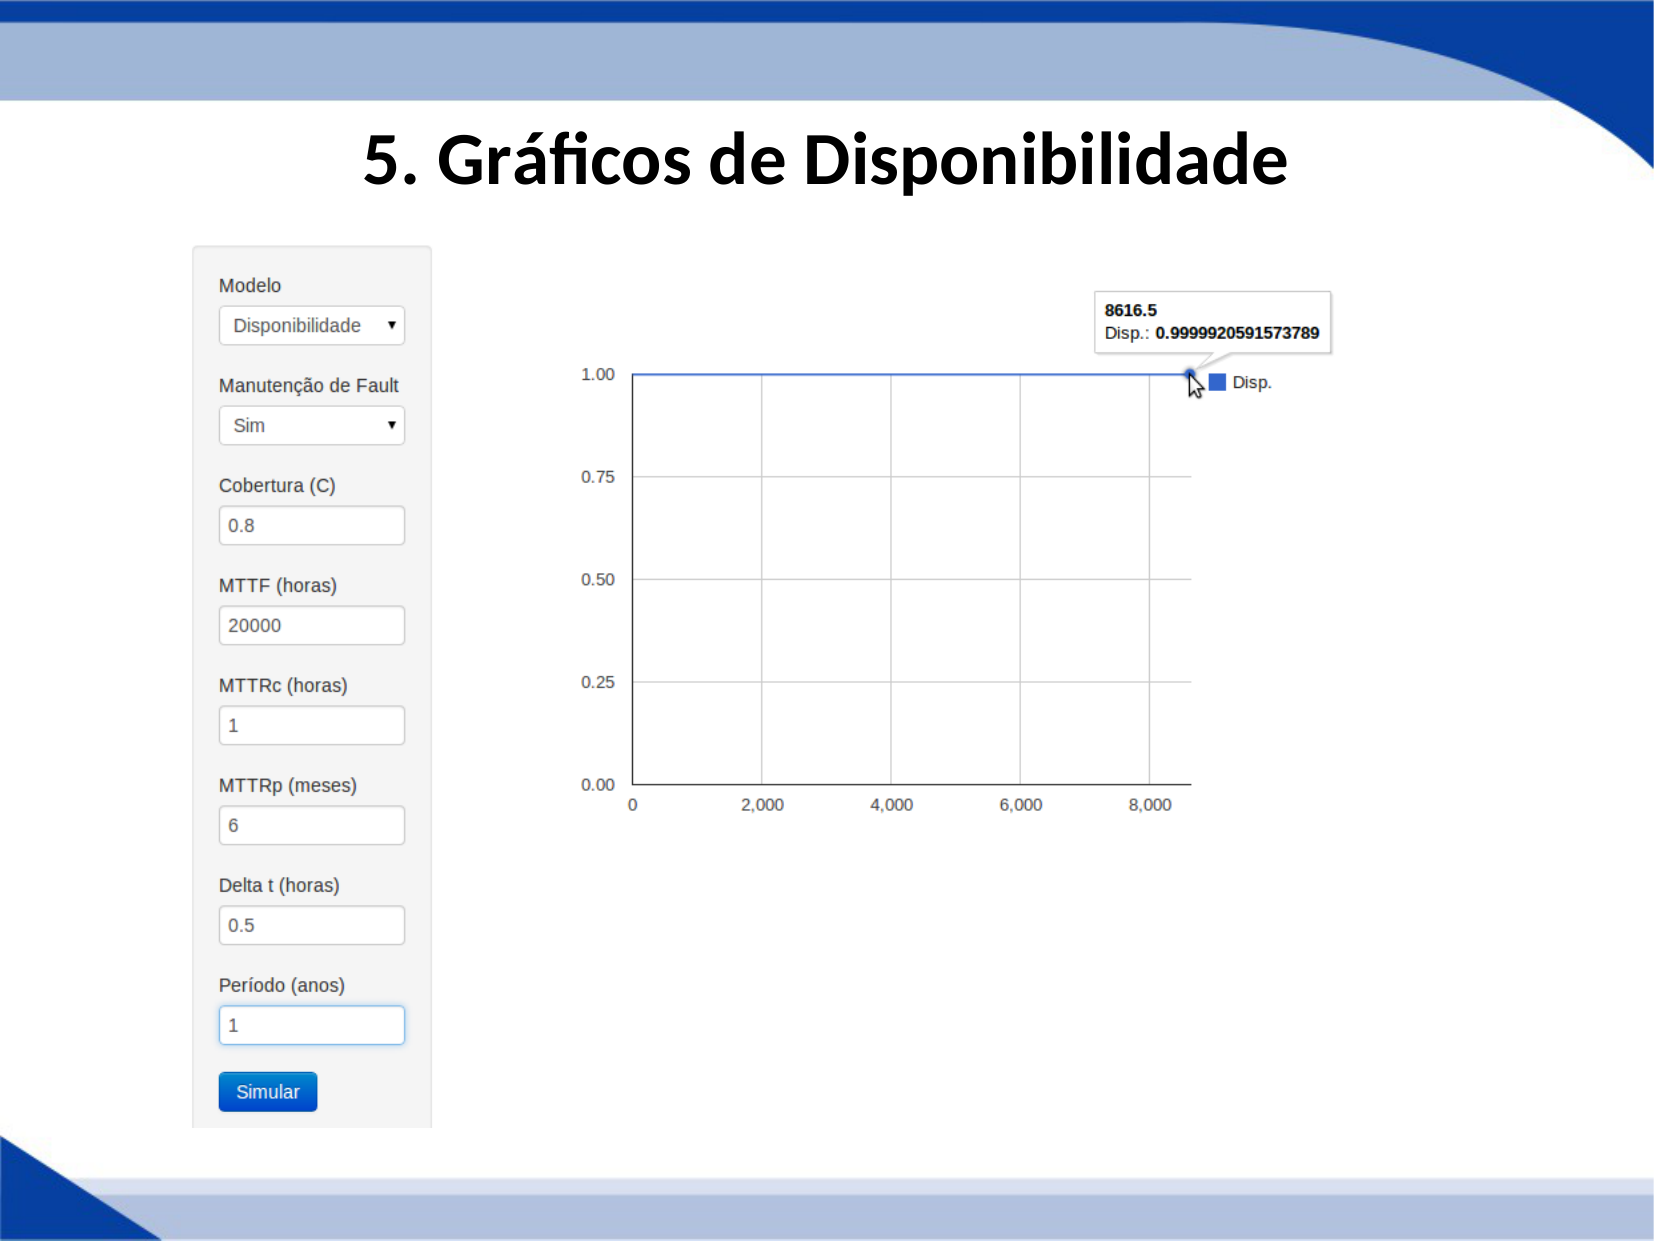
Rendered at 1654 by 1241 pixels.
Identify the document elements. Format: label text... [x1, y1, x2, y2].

picture [0, 0, 1654, 1241]
title 5. Gráficos de Disponibilidade [82, 49, 1571, 257]
